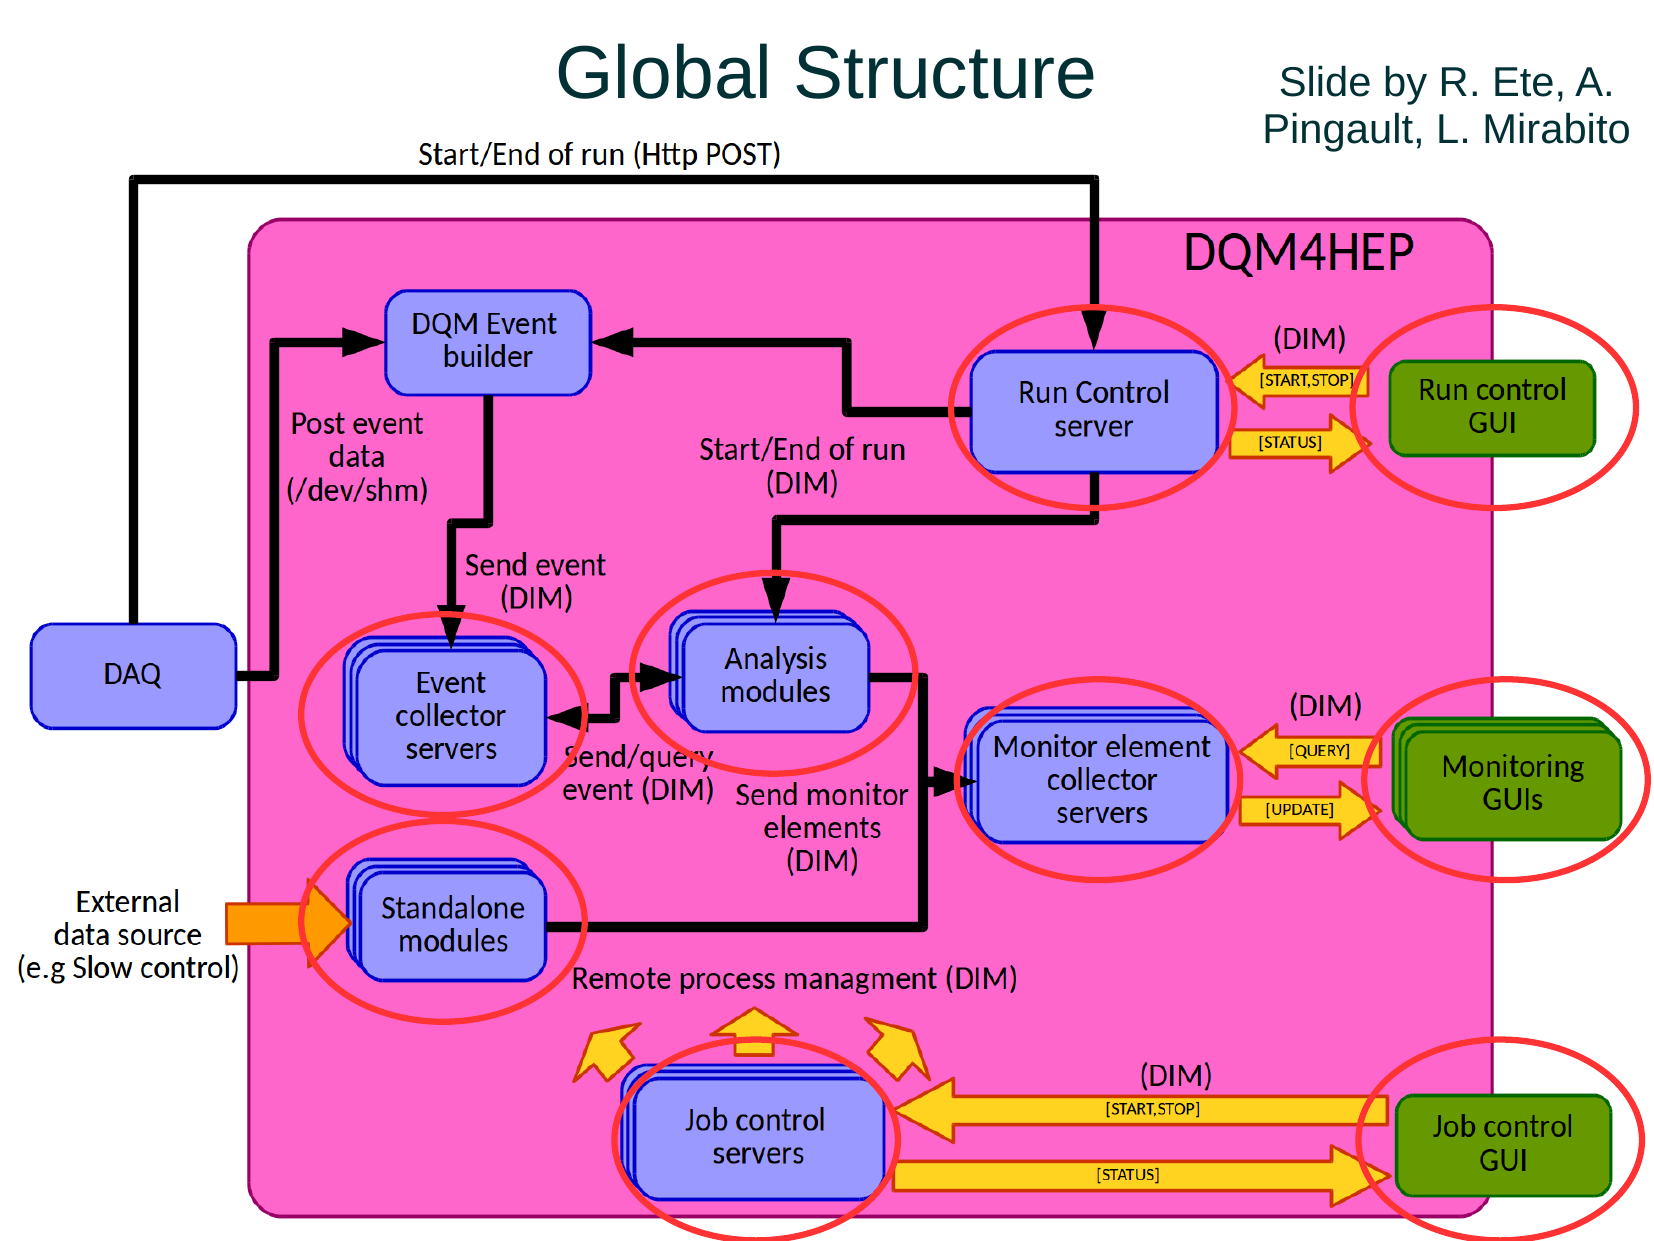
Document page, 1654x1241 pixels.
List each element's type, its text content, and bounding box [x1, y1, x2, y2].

text_box Global Structure [389, 23, 1264, 123]
list Slide by R. Ete, A. Pingault, L. Mirabito [1216, 59, 1654, 237]
picture [1368, 683, 1642, 876]
picture [1577, 1165, 1642, 1229]
picture [11, 118, 1642, 1229]
picture [1362, 1043, 1638, 1229]
picture [618, 1043, 894, 1229]
